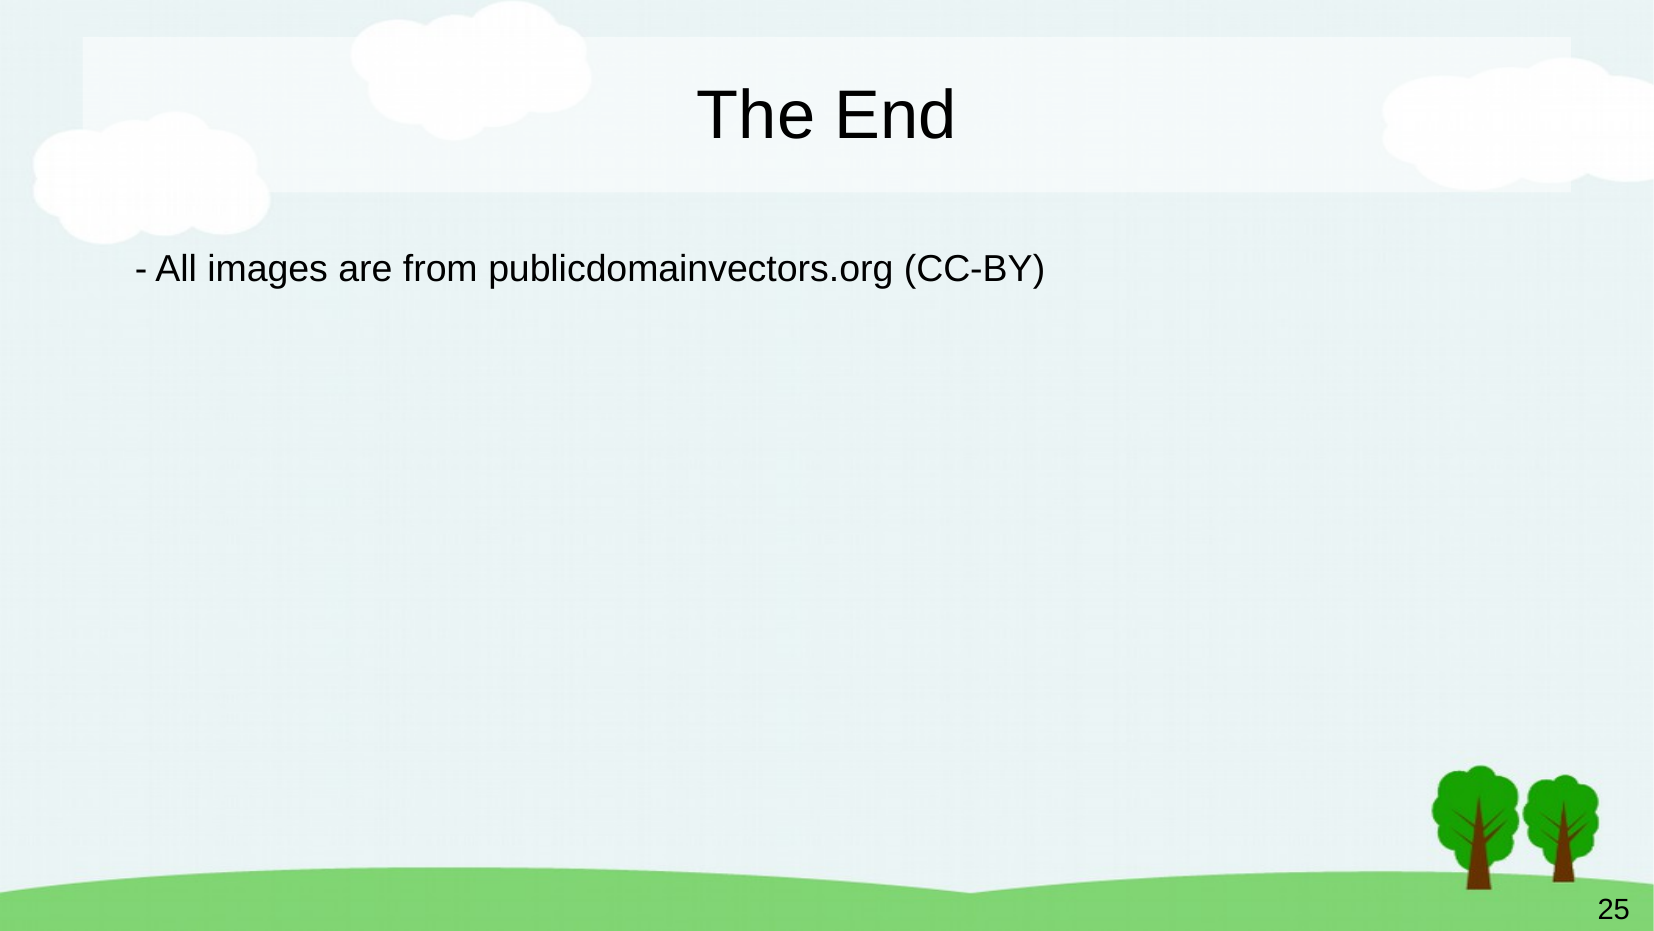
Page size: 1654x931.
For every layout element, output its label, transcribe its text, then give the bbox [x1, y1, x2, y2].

text_box - All images are from publicdomainvectors.org (CC-BY) [120, 240, 1171, 297]
title The End [82, 37, 1571, 193]
picture [0, 0, 1654, 931]
